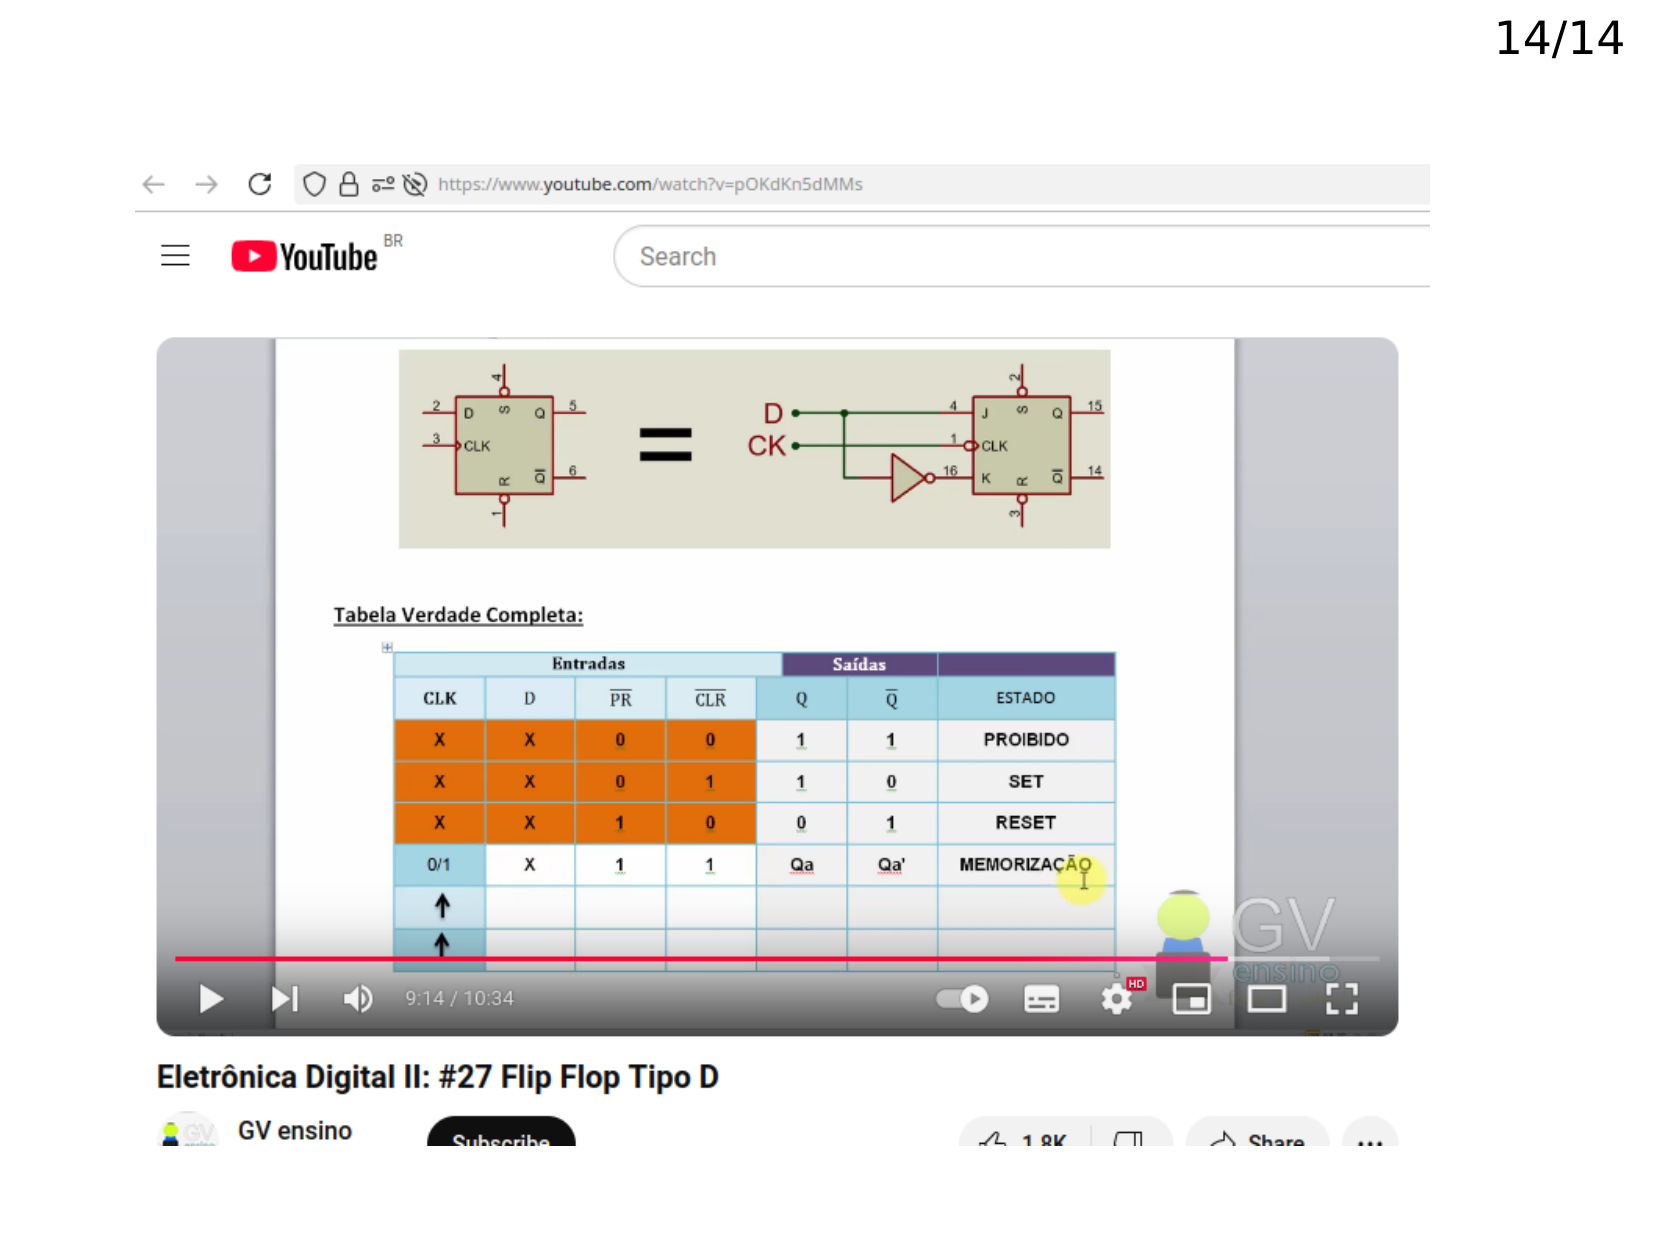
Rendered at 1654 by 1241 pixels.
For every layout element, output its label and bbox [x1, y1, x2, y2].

picture [135, 164, 1430, 1146]
